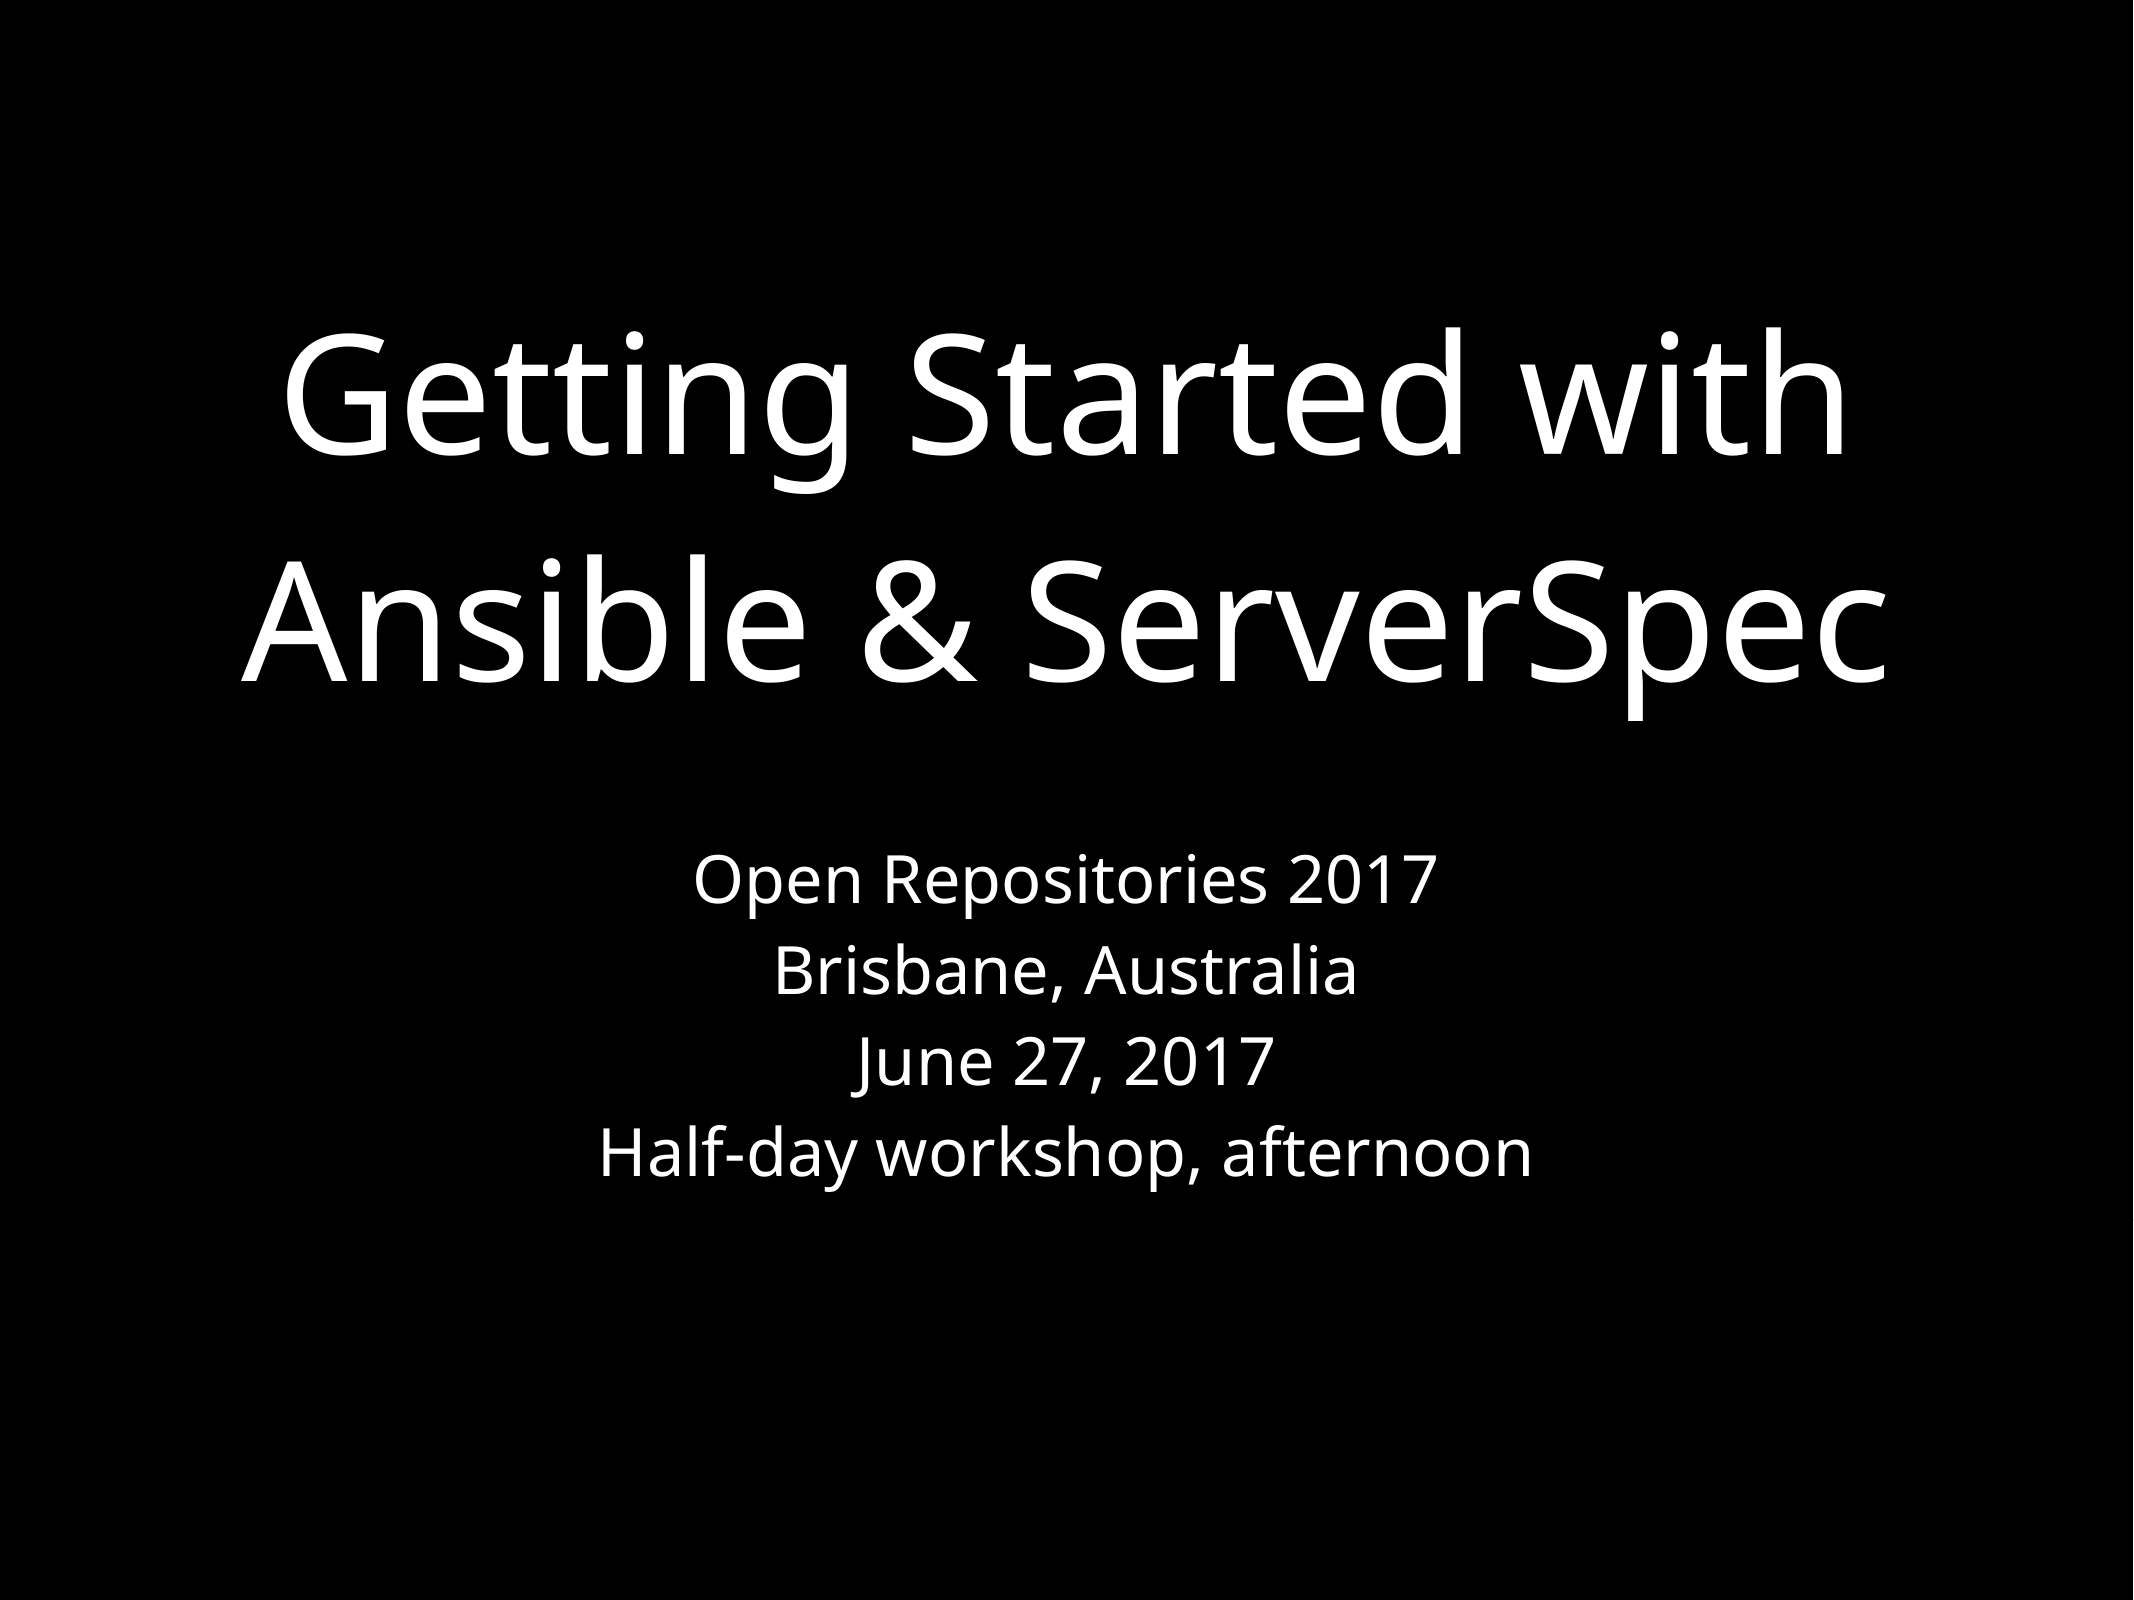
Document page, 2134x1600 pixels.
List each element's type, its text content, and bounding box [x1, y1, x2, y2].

text_box Open Repositories 2017 Brisbane, Australia June 27, 2017 Half-day workshop, afternoon [208, 825, 1926, 1163]
text_box Getting Started with Ansible & ServerSpec [208, 268, 1926, 811]
